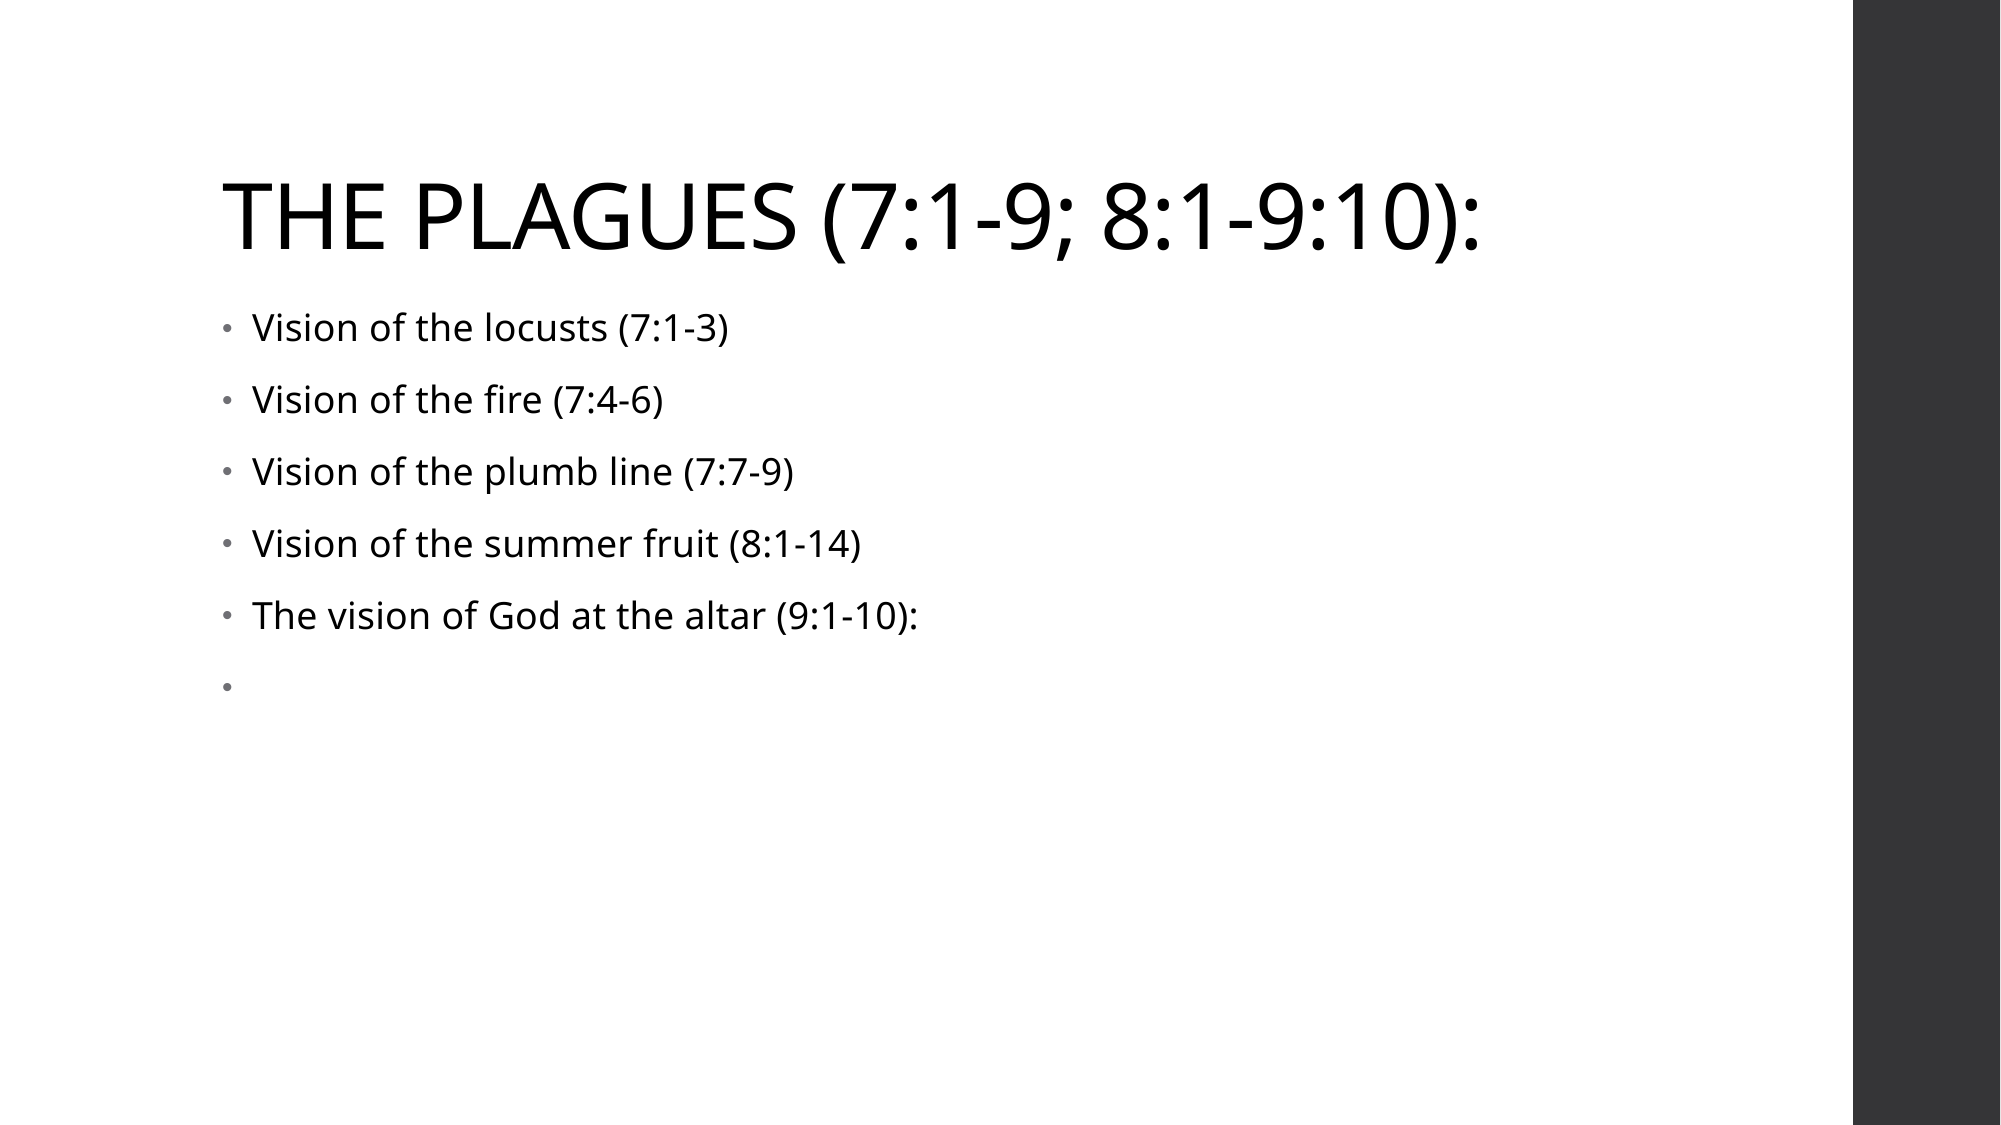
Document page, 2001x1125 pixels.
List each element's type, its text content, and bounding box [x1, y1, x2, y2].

list Vision of the locusts (7:1-3) Vision of the fire (7:4-6) Vision of the plumb line (7:7-9) Vision of the summer fruit (8:1-14) The vision of God at the altar (9:1-10): [206, 299, 1617, 1014]
title THE PLAGUES (7:1-9; 8:1-9:10): [206, 60, 1797, 278]
